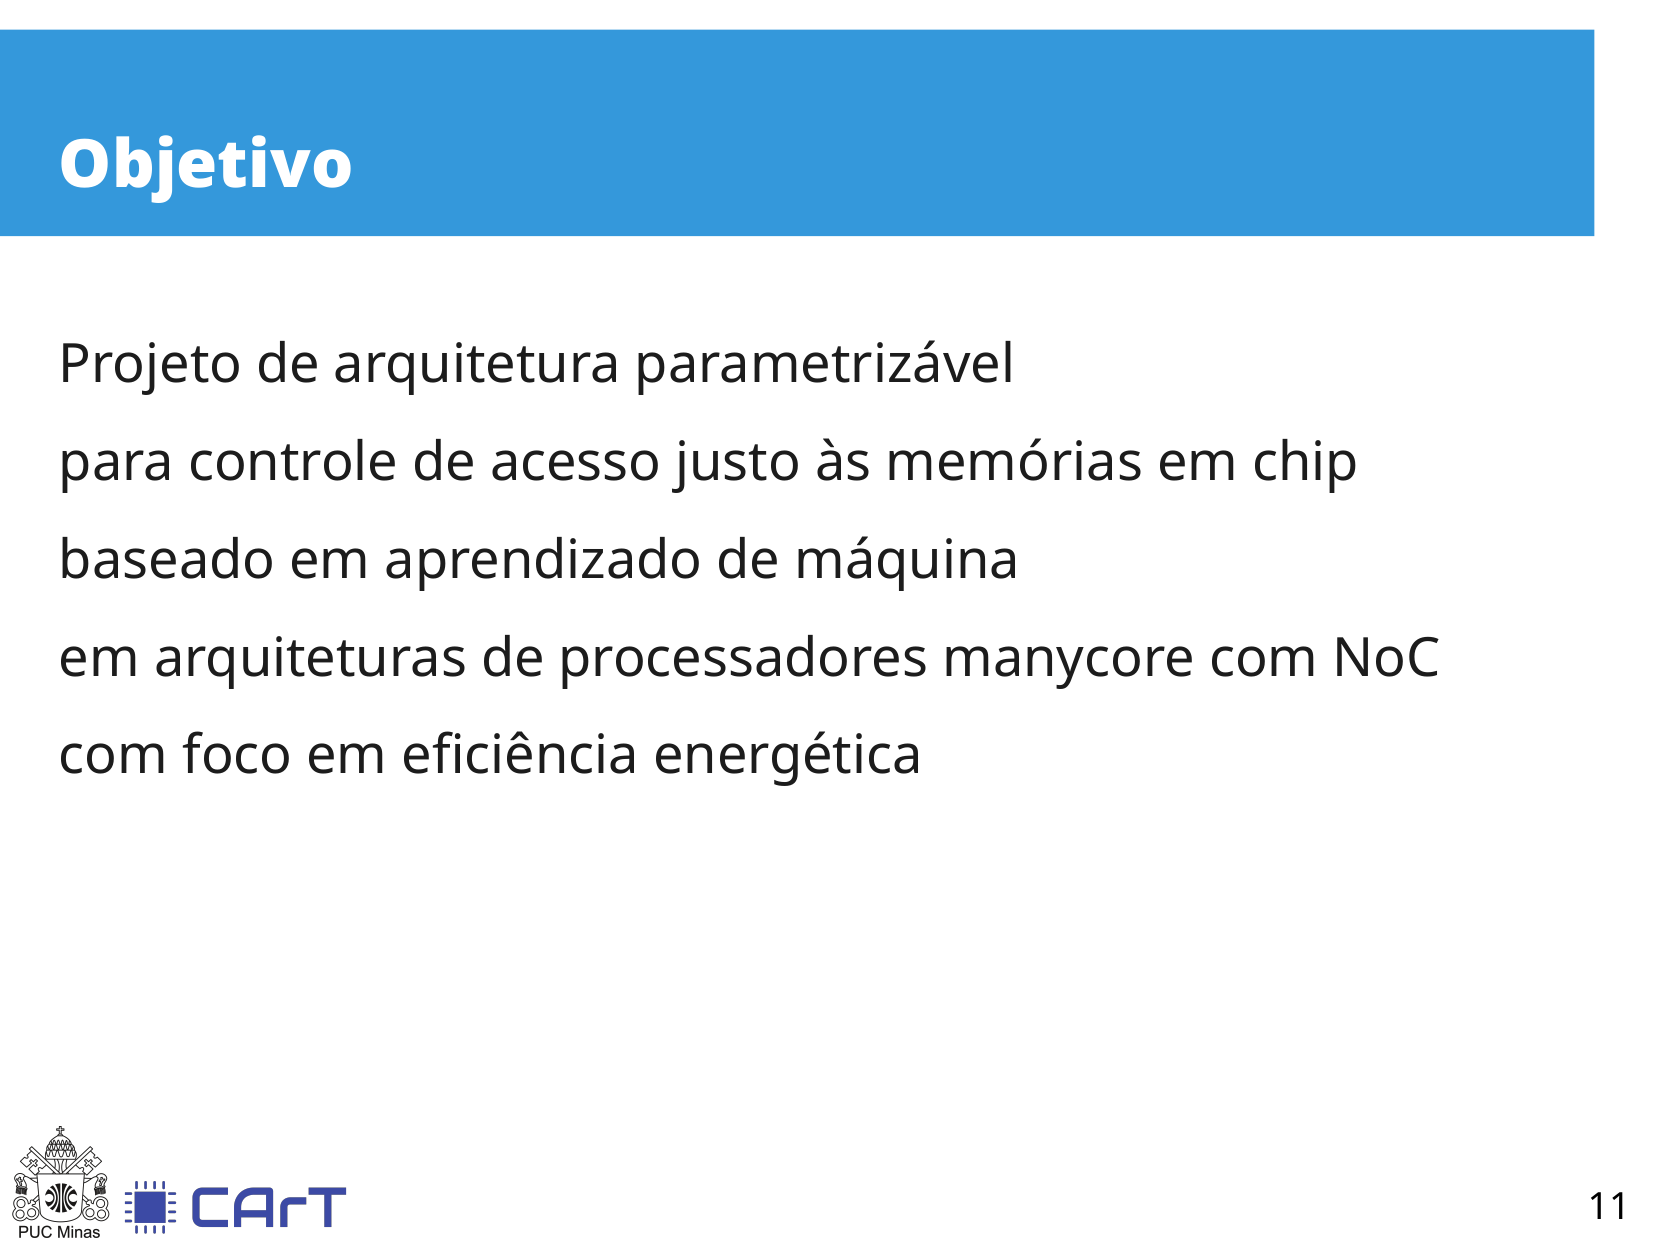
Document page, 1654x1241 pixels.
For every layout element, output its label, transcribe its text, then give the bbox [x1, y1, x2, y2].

title Objetivo [59, 59, 1595, 207]
picture [0, 1126, 119, 1241]
list Projeto de arquitetura parametrizável para controle de acesso justo às memórias em chip baseado em aprendizado de máquina em arquiteturas de processadores manycore com NoC com foco em eficiência energética [59, 324, 1565, 1093]
picture [124, 1181, 347, 1235]
